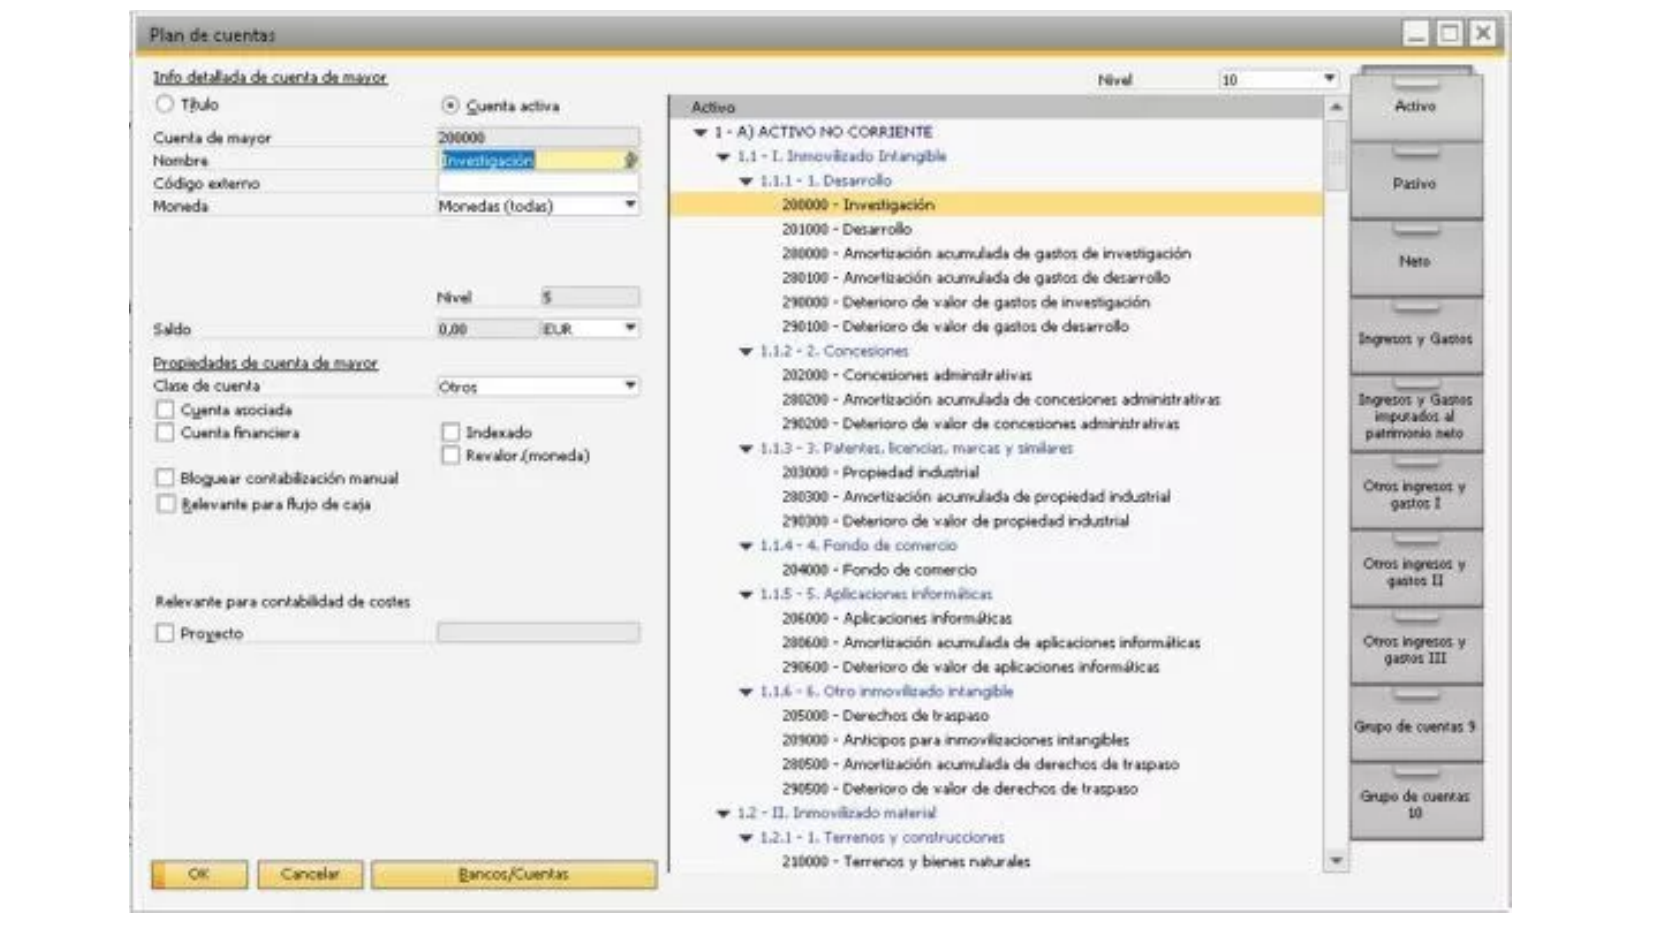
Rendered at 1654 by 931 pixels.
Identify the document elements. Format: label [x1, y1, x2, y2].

picture [129, 10, 1512, 913]
